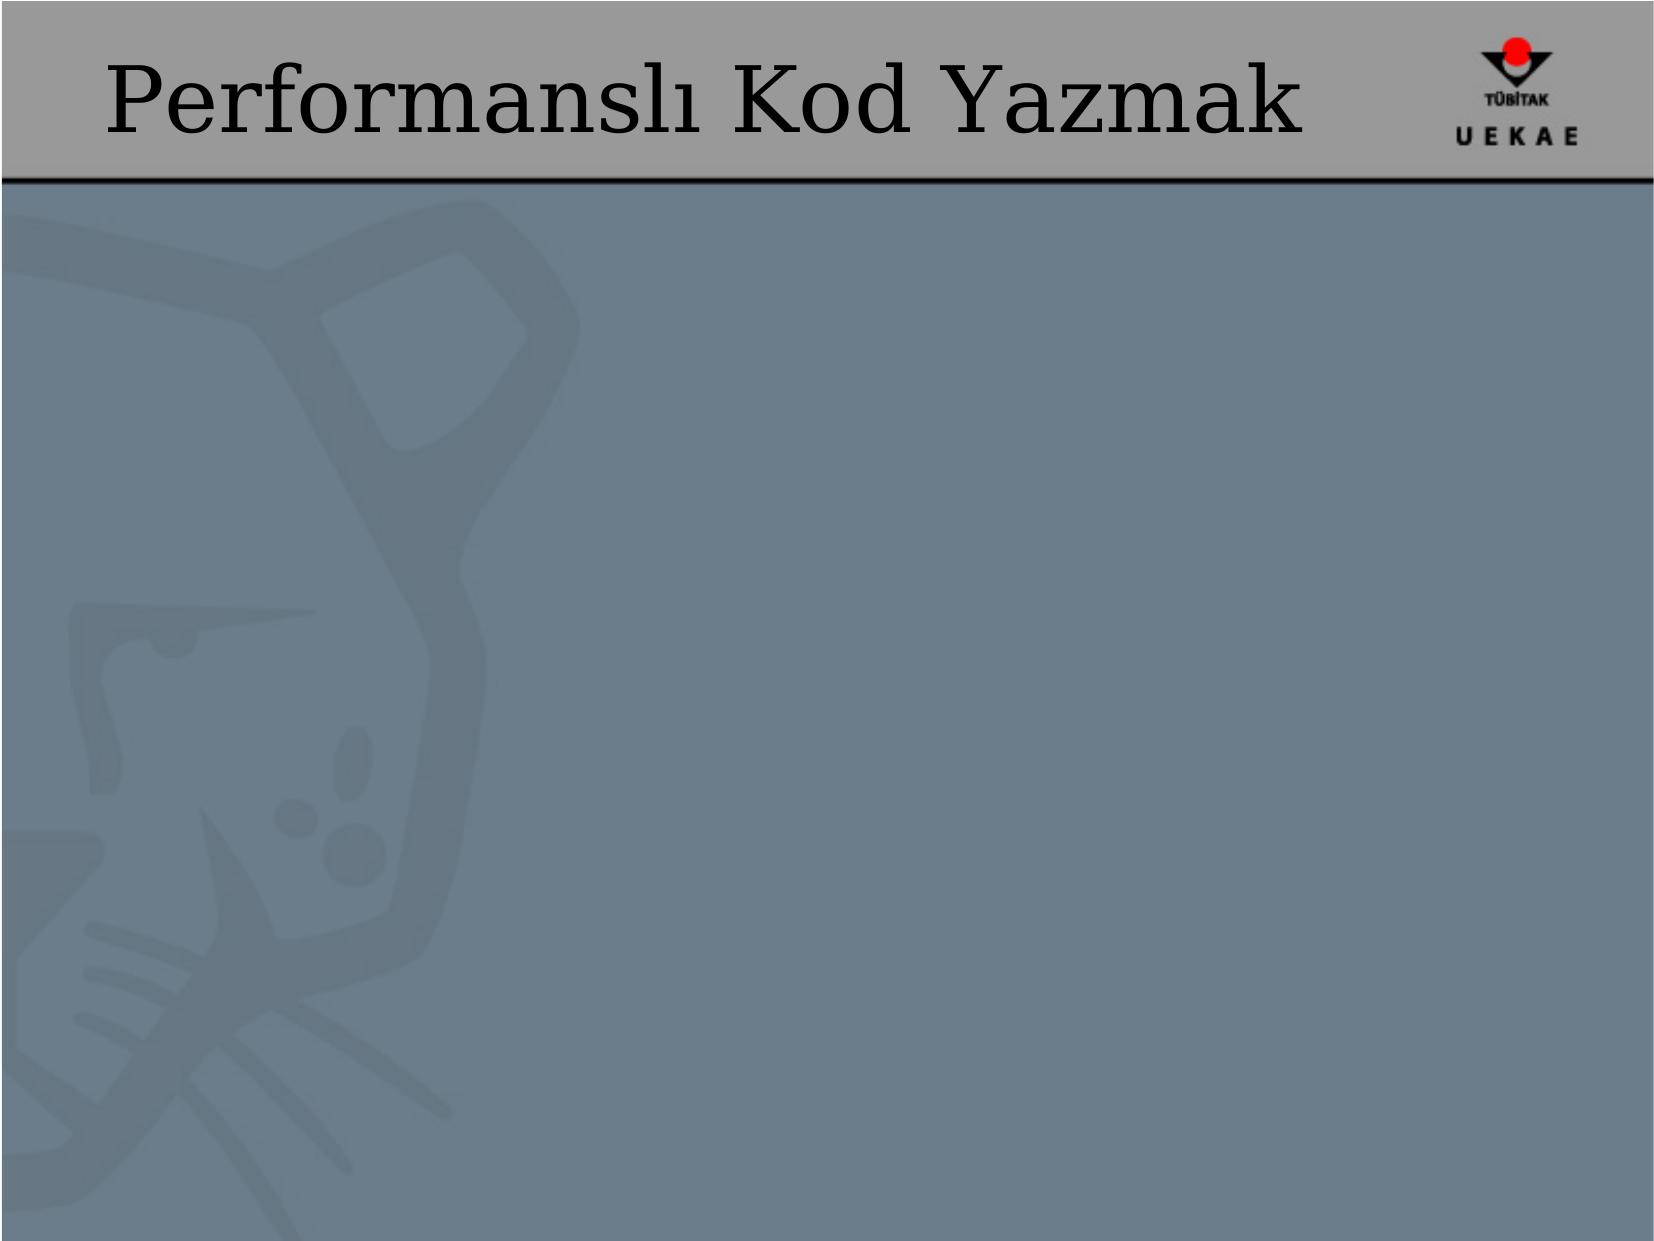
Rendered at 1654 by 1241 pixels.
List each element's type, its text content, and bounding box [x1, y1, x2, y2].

picture [1, 1, 1654, 1241]
title Performanslı Kod Yazmak [0, 0, 1410, 204]
